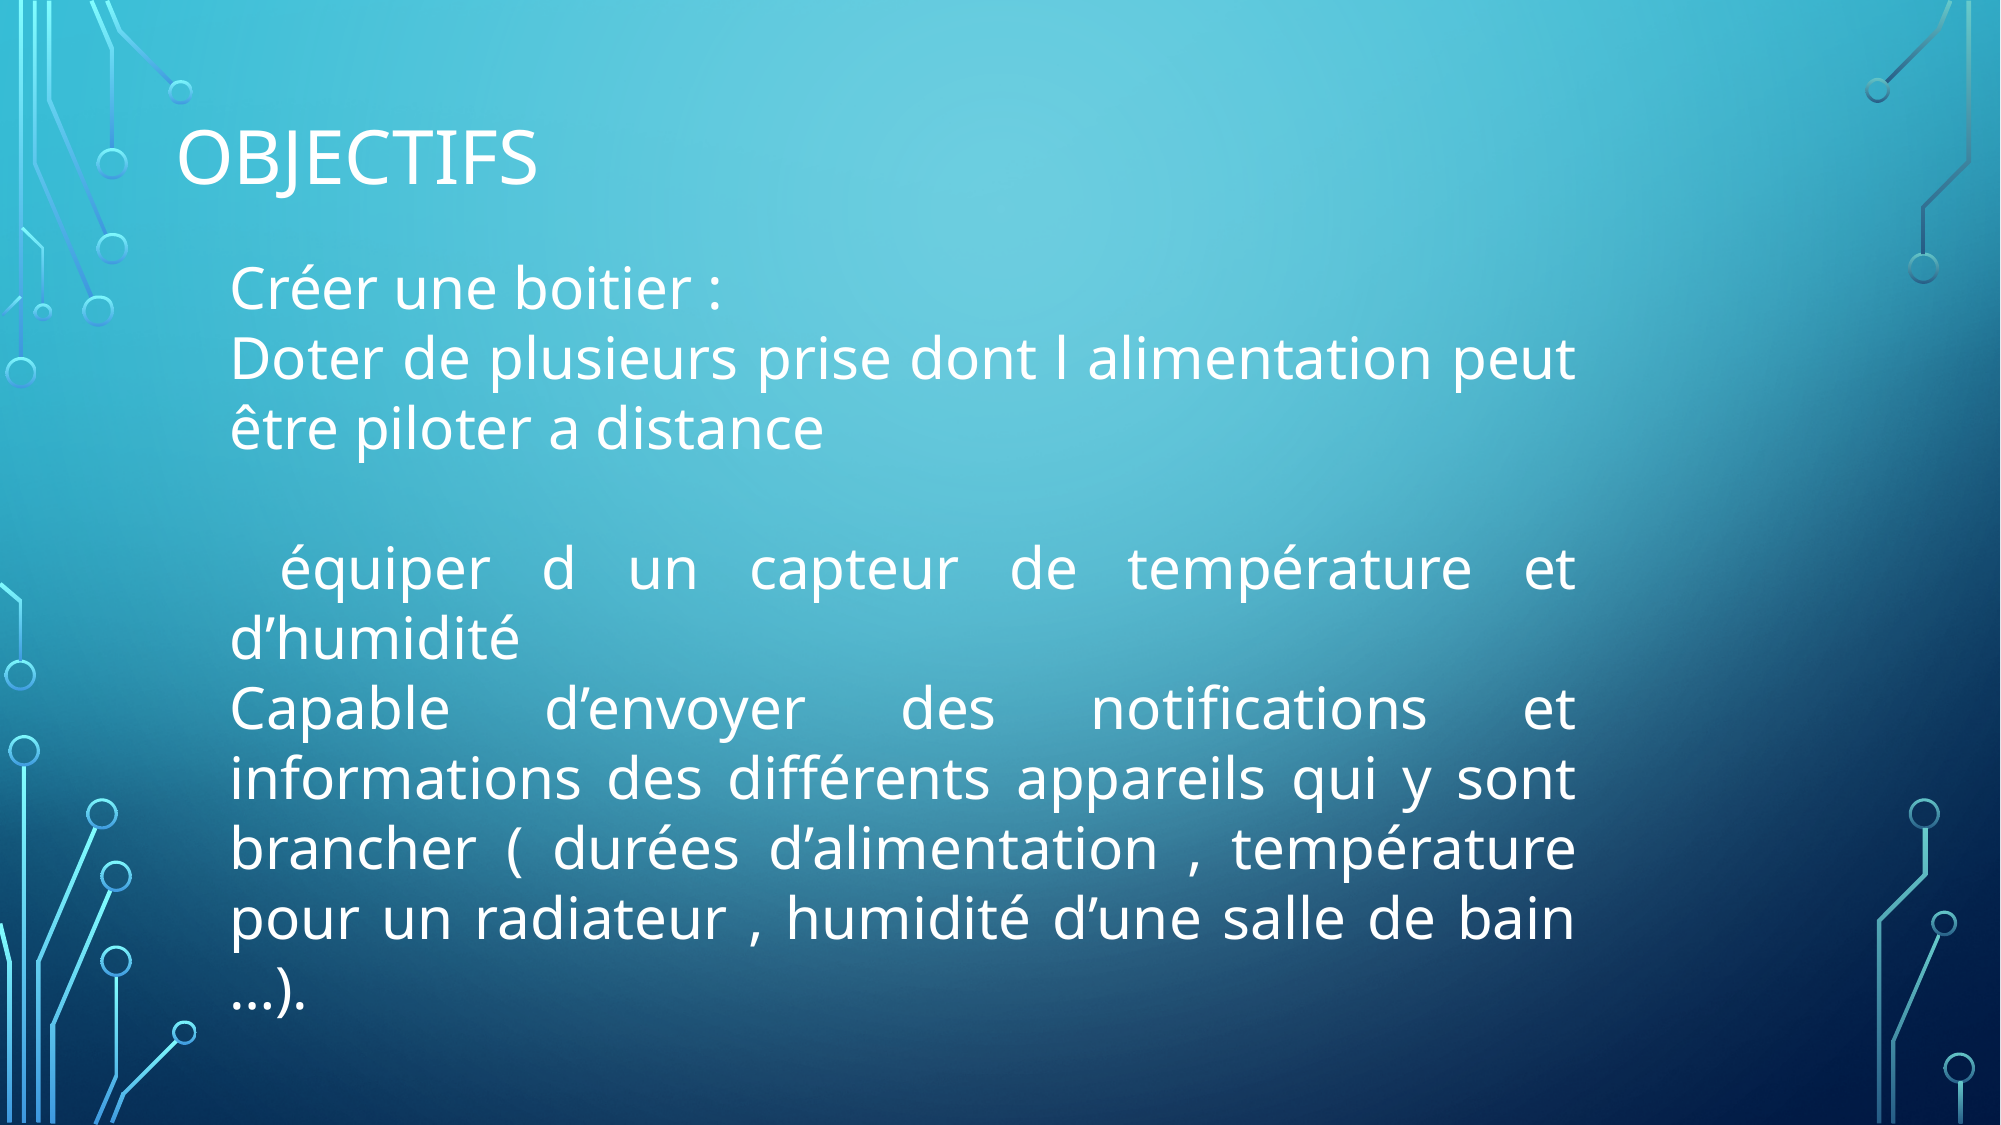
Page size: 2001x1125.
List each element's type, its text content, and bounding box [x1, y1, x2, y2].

text_box Créer une boitier : Doter de plusieurs prise dont l alimentation peut être piloter a distance équiper d un capteur de température et d’humidité Capable d’envoyer des notifications et informations des différents appareils qui y sont brancher ( durées d’alimentation , température pour un radiateur , humidité d’une salle de bain …). [214, 243, 1621, 986]
title Objectifs [160, 84, 1786, 327]
